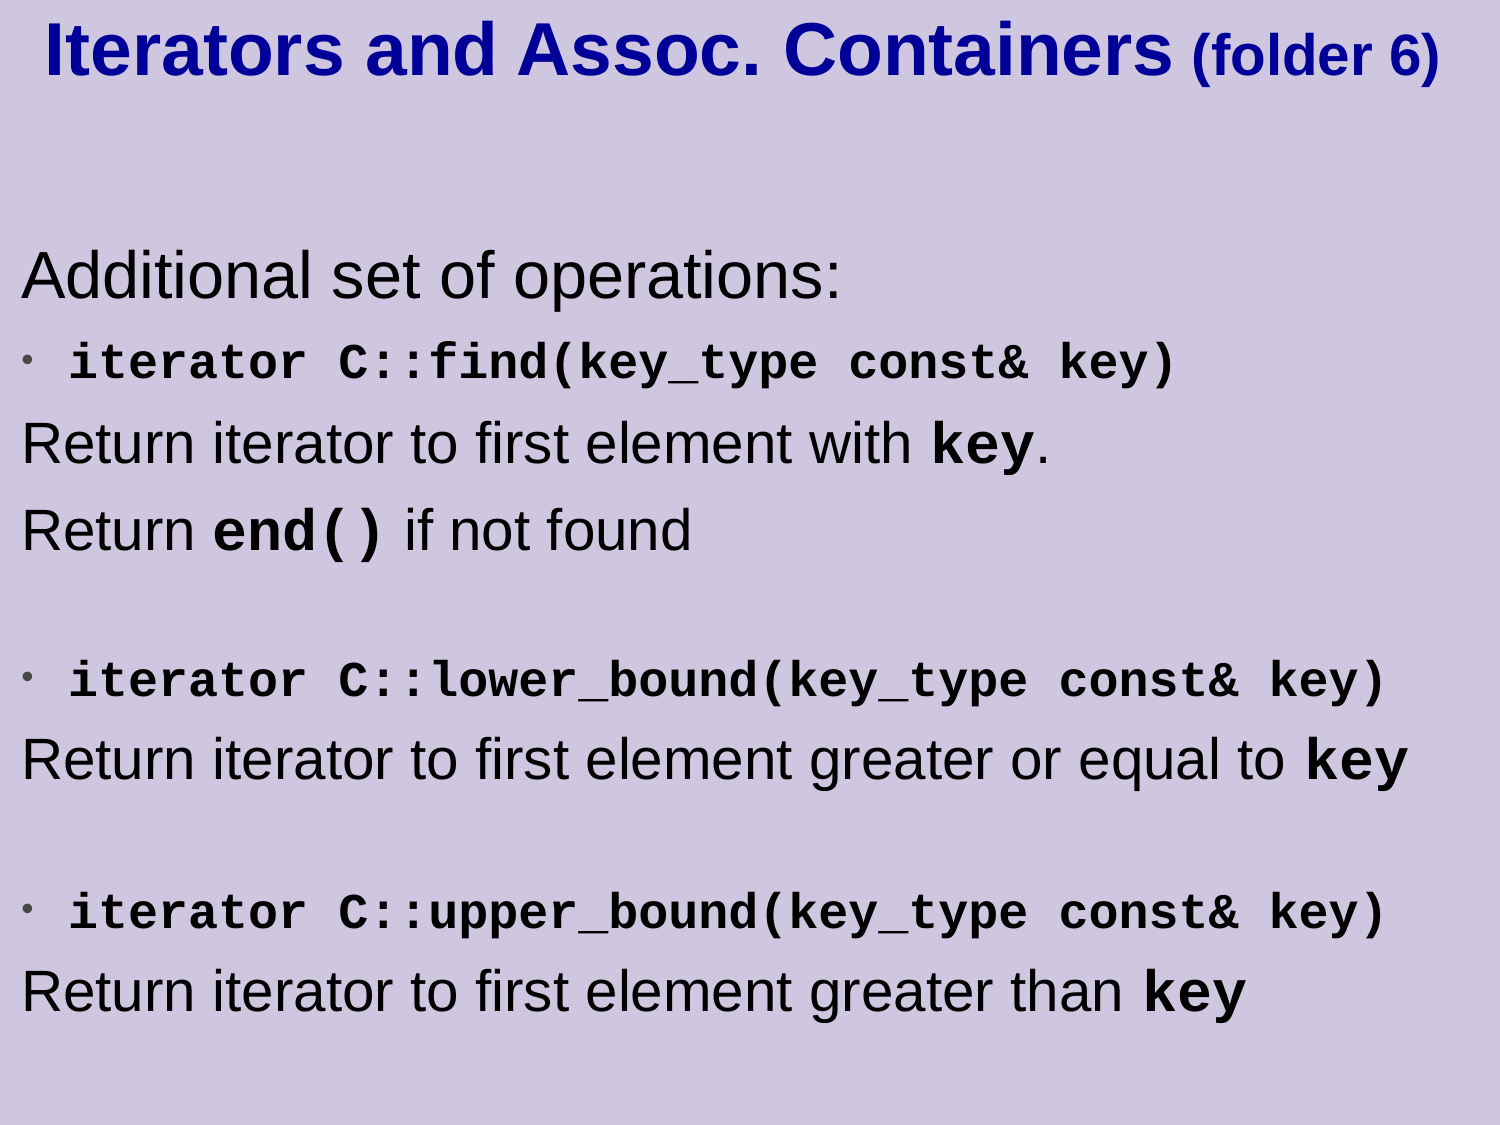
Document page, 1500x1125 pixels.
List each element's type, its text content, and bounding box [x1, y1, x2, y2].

list Additional set of operations: iterator C::find(key_type const& key) Return iterator to first element with key. Return end() if not found iterator C::lower_bound(key_type const& key) Return iterator to first element greater or equal to key iterator C::upper_bound(key_type const& key) Return iterator to first element greater than key [6, 224, 1486, 1030]
title Iterators and Assoc. Containers (folder 6) [30, 0, 1468, 98]
